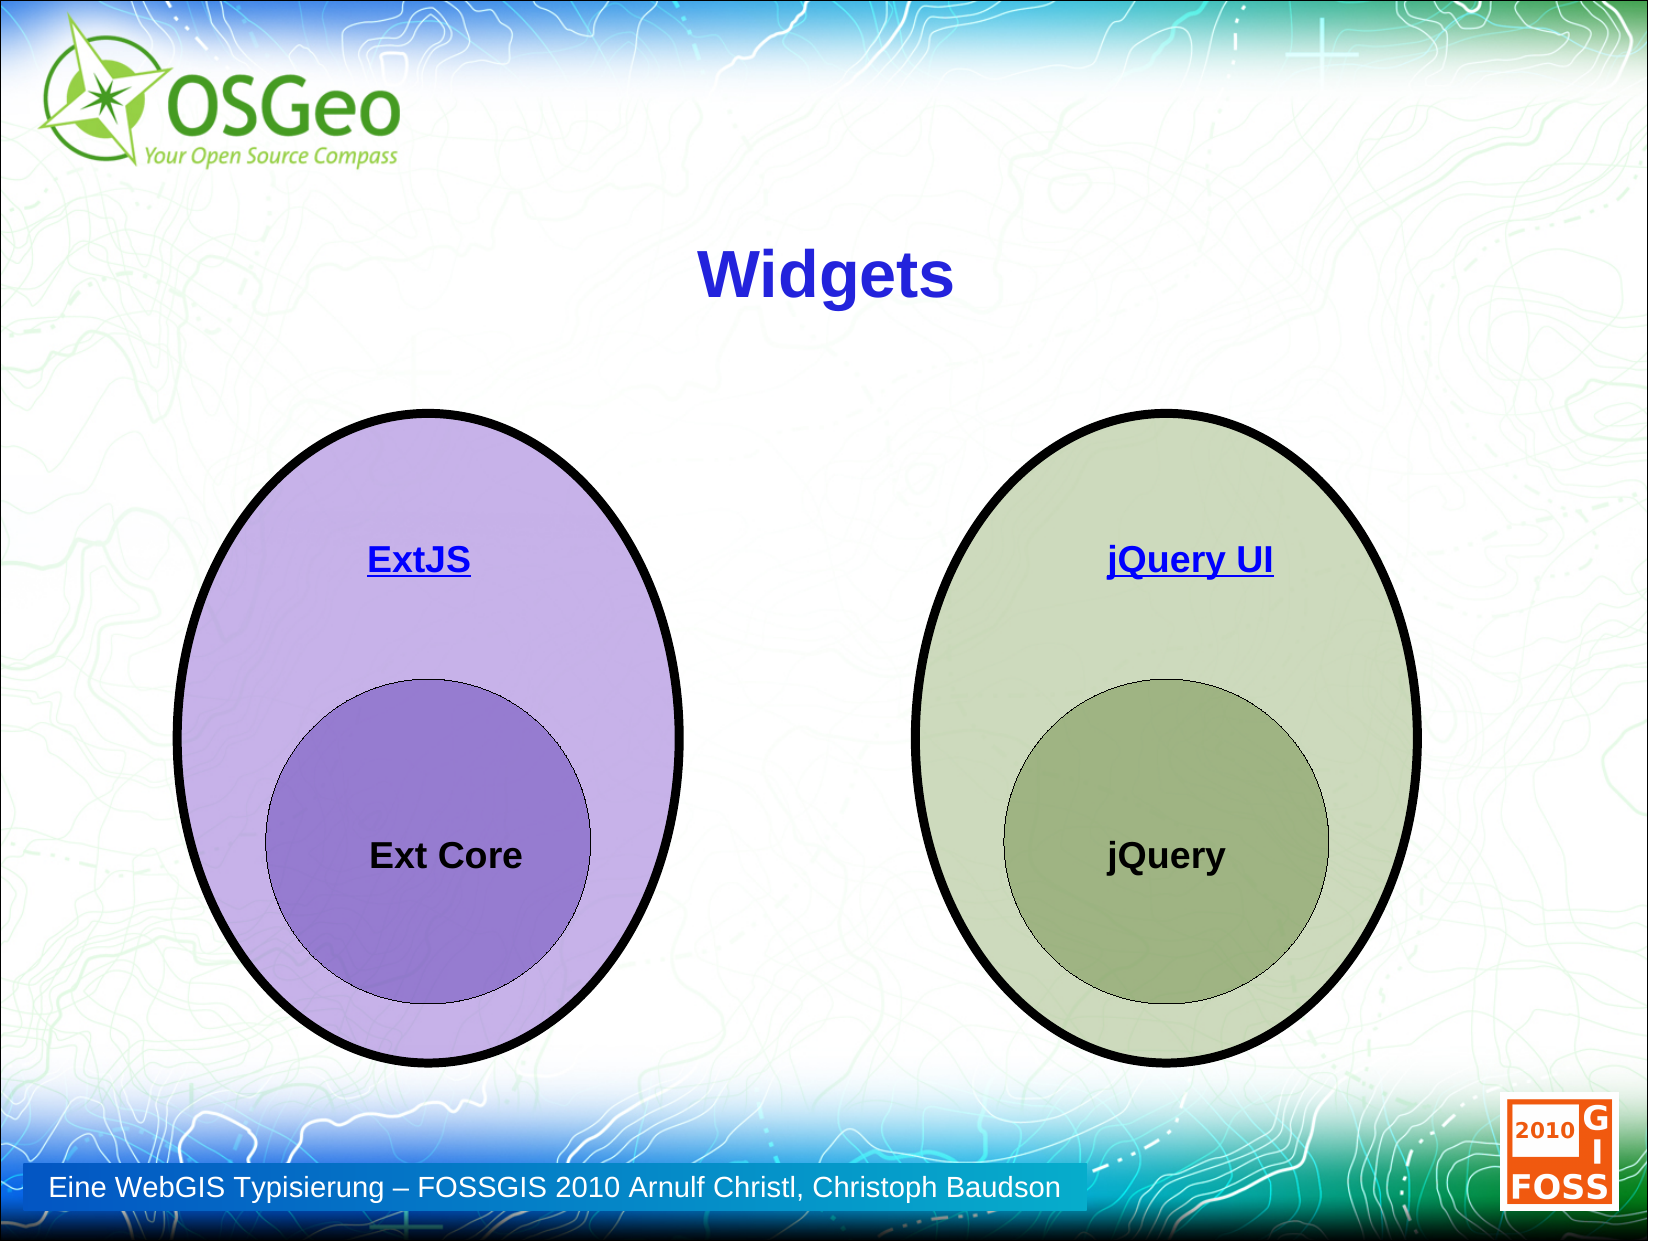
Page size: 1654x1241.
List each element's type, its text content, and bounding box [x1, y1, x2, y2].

text_box Ext Core [354, 826, 538, 891]
text_box ExtJS [352, 531, 532, 607]
text_box [177, 413, 680, 1064]
text_box jQuery [1092, 826, 1241, 891]
text_box jQuery UI [1092, 531, 1289, 595]
title Widgets [82, 208, 1571, 342]
text_box [915, 413, 1418, 1064]
picture [1, 1, 1647, 1240]
